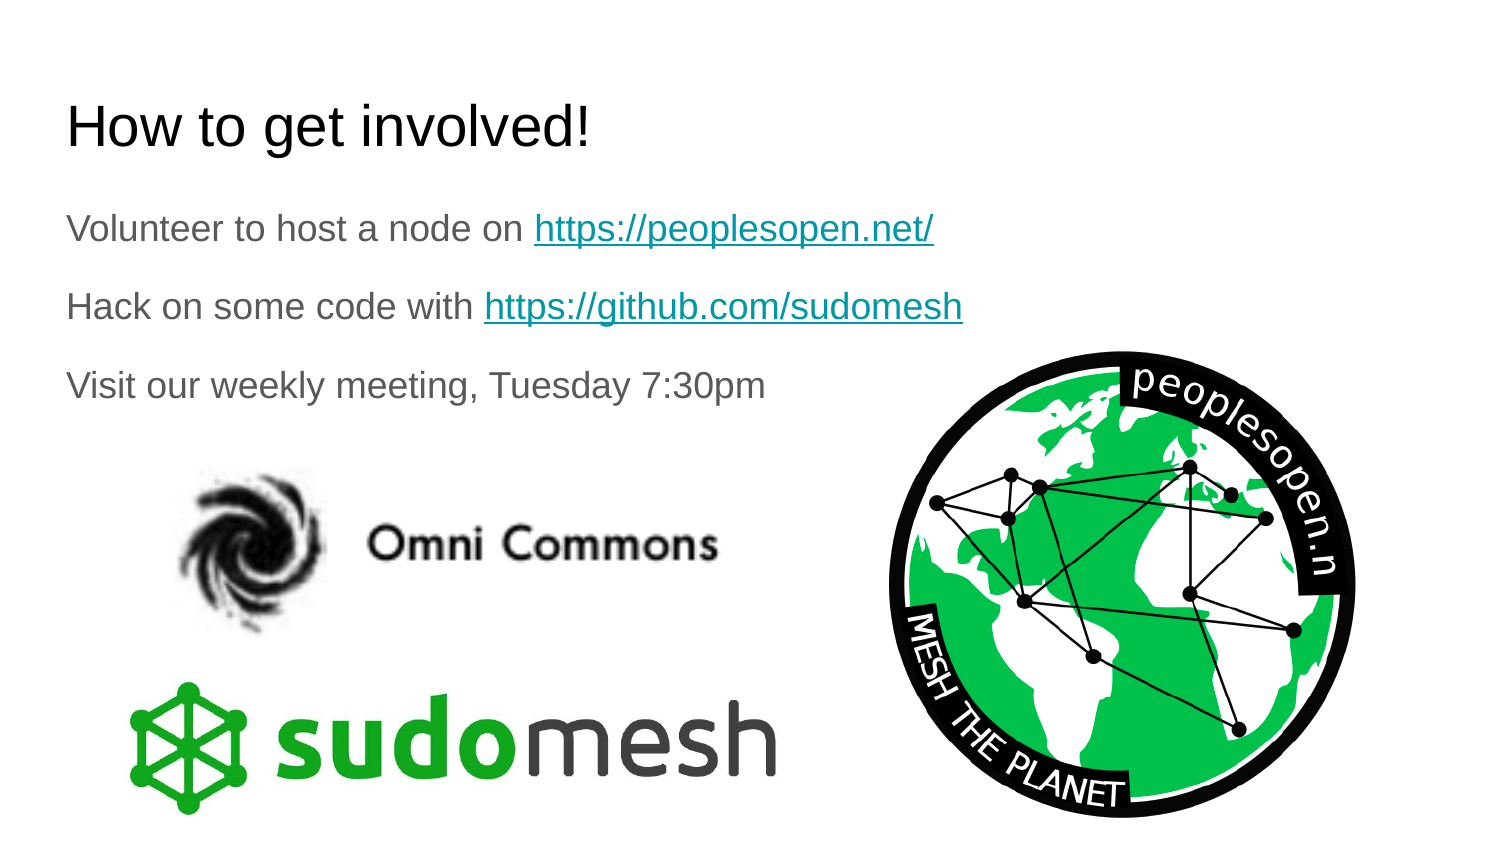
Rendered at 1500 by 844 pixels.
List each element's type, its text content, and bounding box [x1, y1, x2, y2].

list Volunteer to host a node on https://peoplesopen.net/ Hack on some code with https://github.com/sudomesh Visit our weekly meeting, Tuesday 7:30pm [51, 189, 1449, 750]
picture [882, 341, 1371, 830]
picture [125, 678, 779, 818]
title How to get involved! [51, 72, 1449, 167]
picture [144, 463, 761, 656]
